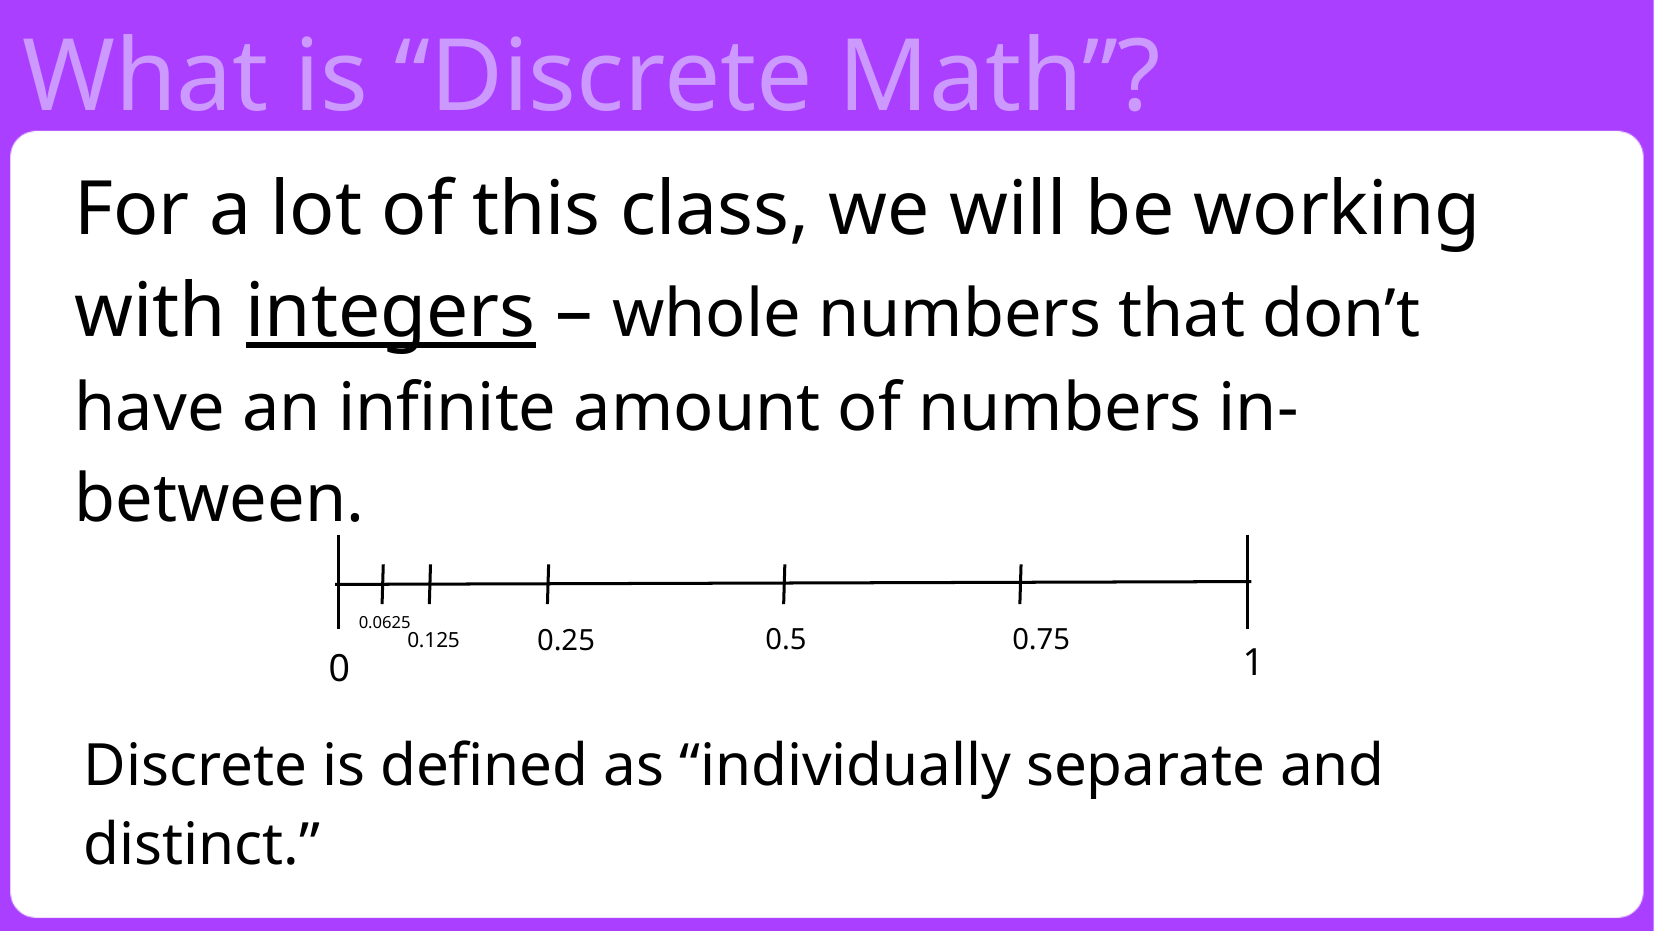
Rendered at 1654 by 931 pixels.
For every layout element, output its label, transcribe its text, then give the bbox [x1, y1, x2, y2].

text_box 0.125 [389, 618, 479, 660]
text_box 1 [1226, 631, 1273, 692]
text_box 0.25 [507, 597, 625, 682]
text_box For a lot of this class, we will be working with integers – whole numbers that don’t have an infinite amount of numbers in-between. [74, 182, 1584, 513]
text_box 0.5 [741, 613, 831, 664]
text_box 0 [295, 636, 383, 697]
text_box 0.75 [977, 596, 1105, 681]
picture [0, 0, 1654, 931]
text_box Discrete is defined as “individually separate and distinct.” [84, 718, 1594, 886]
text_box 0.0625 [340, 604, 430, 641]
title What is “Discrete Math”? [22, 13, 1511, 130]
